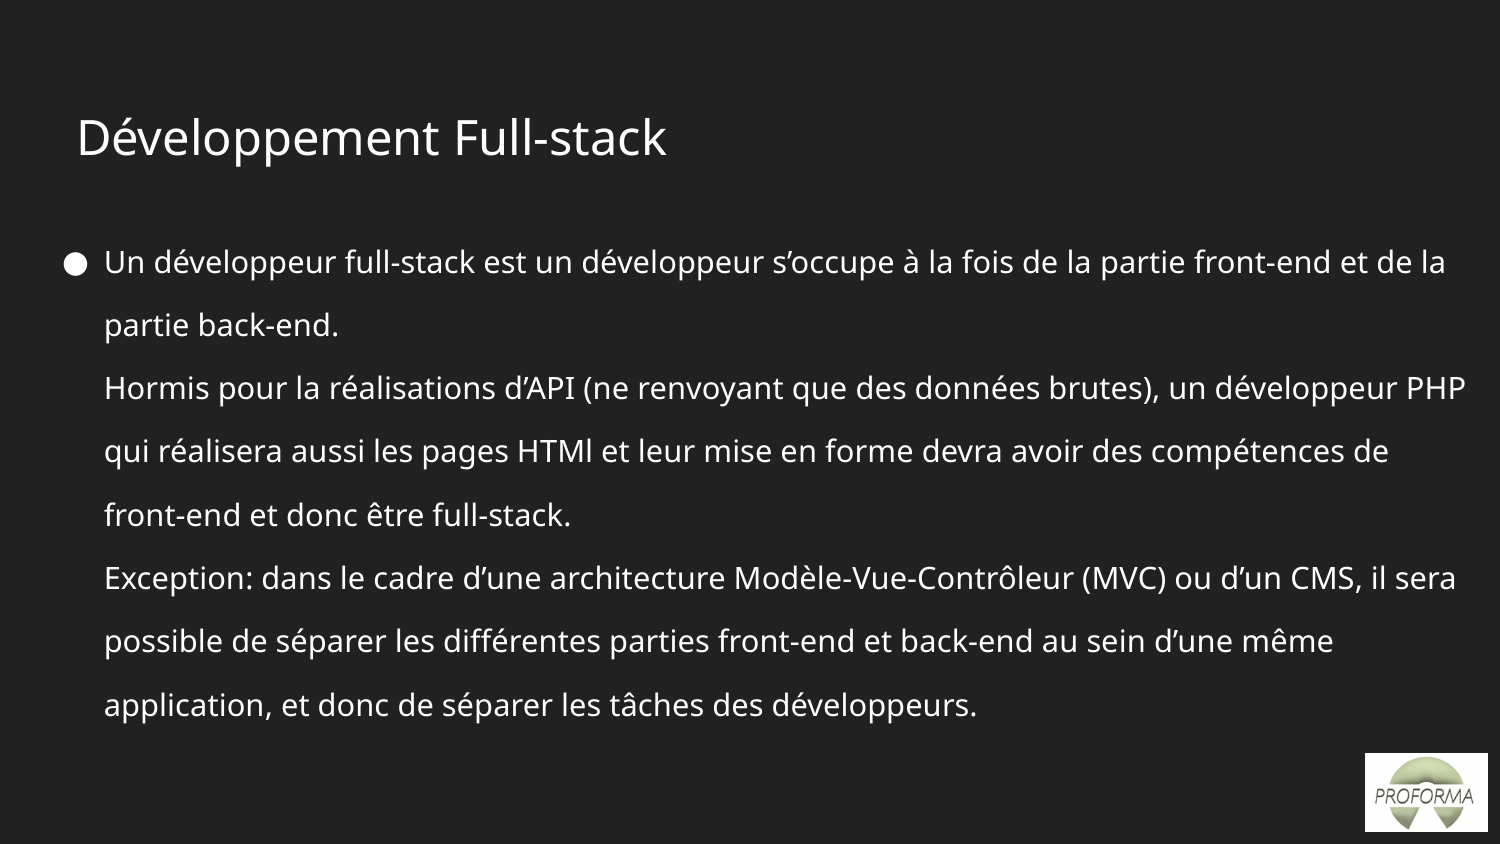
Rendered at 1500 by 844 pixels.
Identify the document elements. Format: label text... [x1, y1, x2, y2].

title Un développeur full-stack est un développeur s’occupe à la fois de la partie front-end et de la partie back-end. Hormis pour la réalisations d’API (ne renvoyant que des données brutes), un développeur PHP qui réalisera aussi les pages HTMl et leur mise en forme devra avoir des compétences de front-end et donc être full-stack. Exception: dans le cadre d’une architecture Modèle-Vue-Contrôleur (MVC) ou d’un CMS, il sera possible de séparer les différentes parties front-end et back-end au sein d’une même application, et donc de séparer les tâches des développeurs. [33, 197, 1488, 741]
picture [1365, 753, 1488, 832]
title Développement Full-stack [61, 88, 1306, 185]
